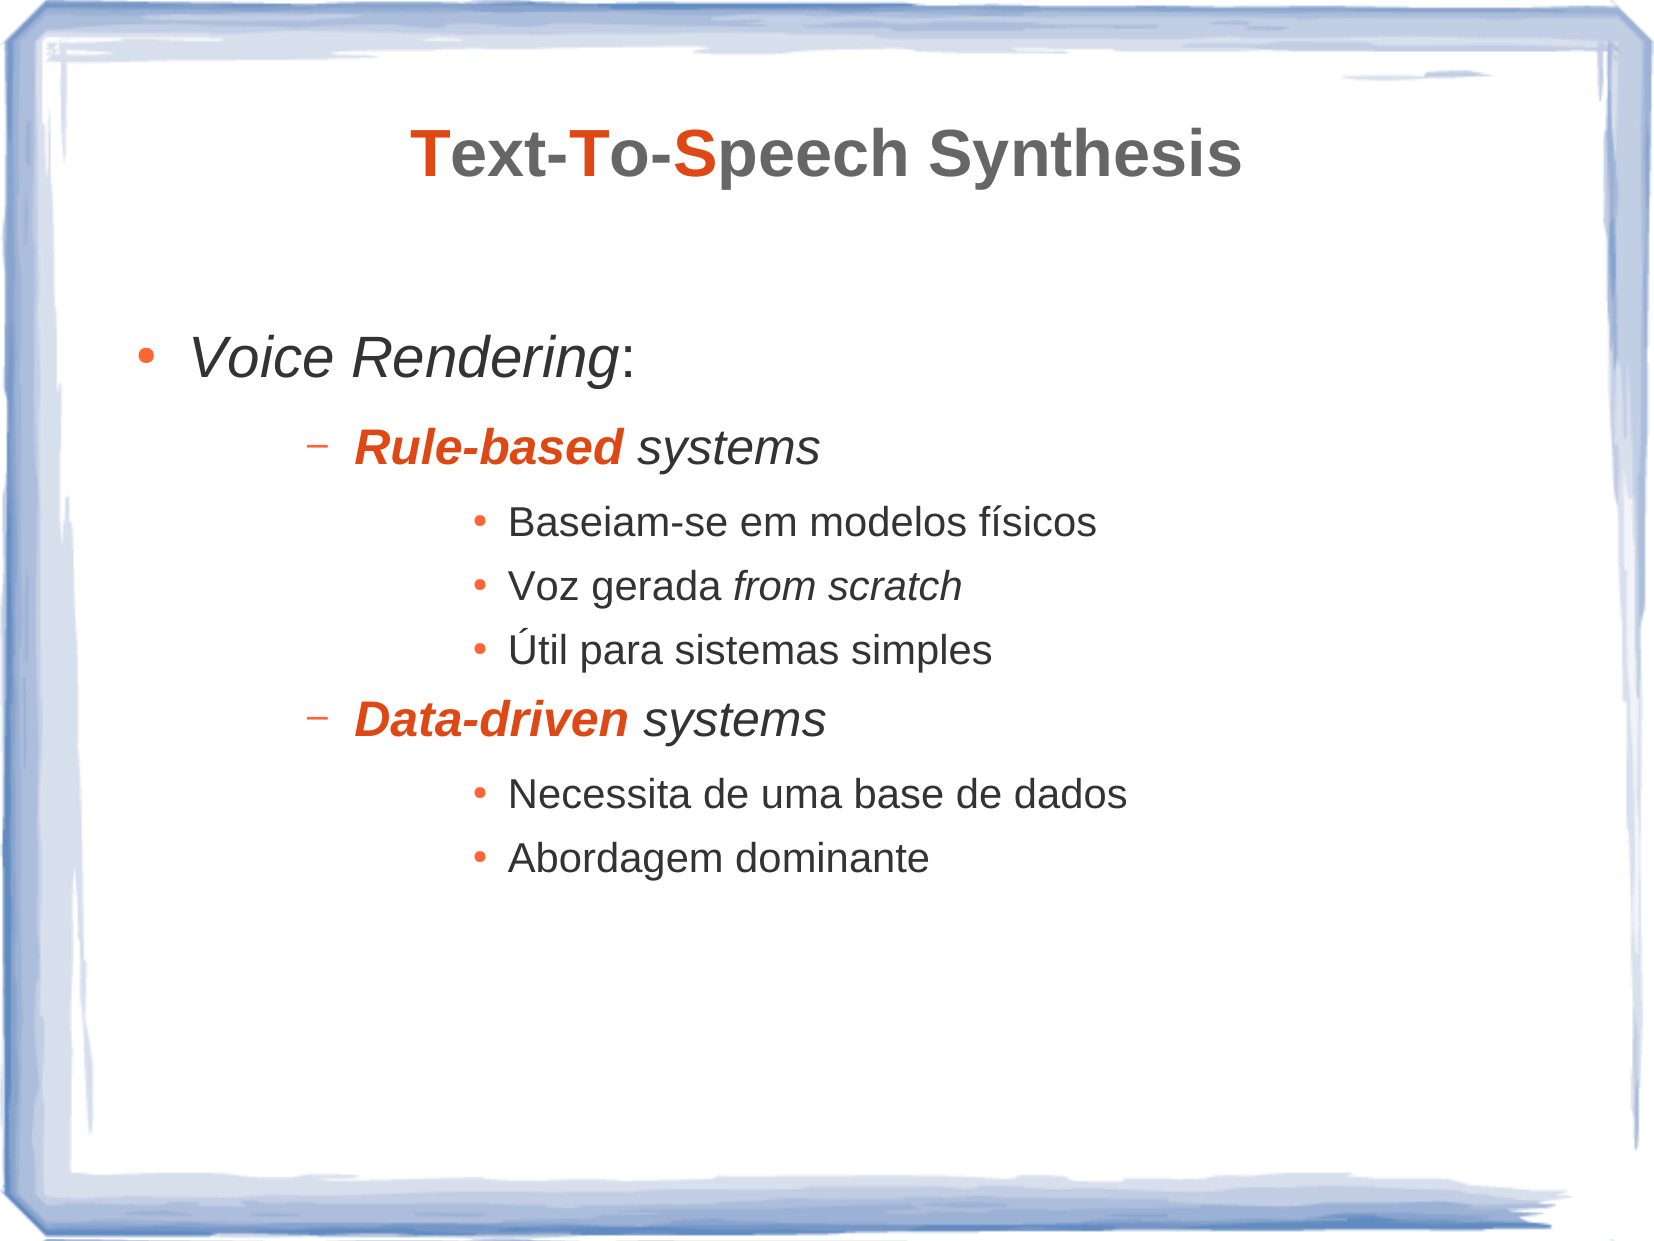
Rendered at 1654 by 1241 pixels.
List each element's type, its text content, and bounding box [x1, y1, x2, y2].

picture [0, 0, 1654, 1241]
title Text-To-Speech Synthesis [82, 49, 1571, 257]
list Voice Rendering: Rule-based systems Baseiam-se em modelos físicos Voz gerada from scratch Útil para sistemas simples Data-driven systems Necessita de uma base de dados Abordagem dominante [118, 324, 1571, 1045]
